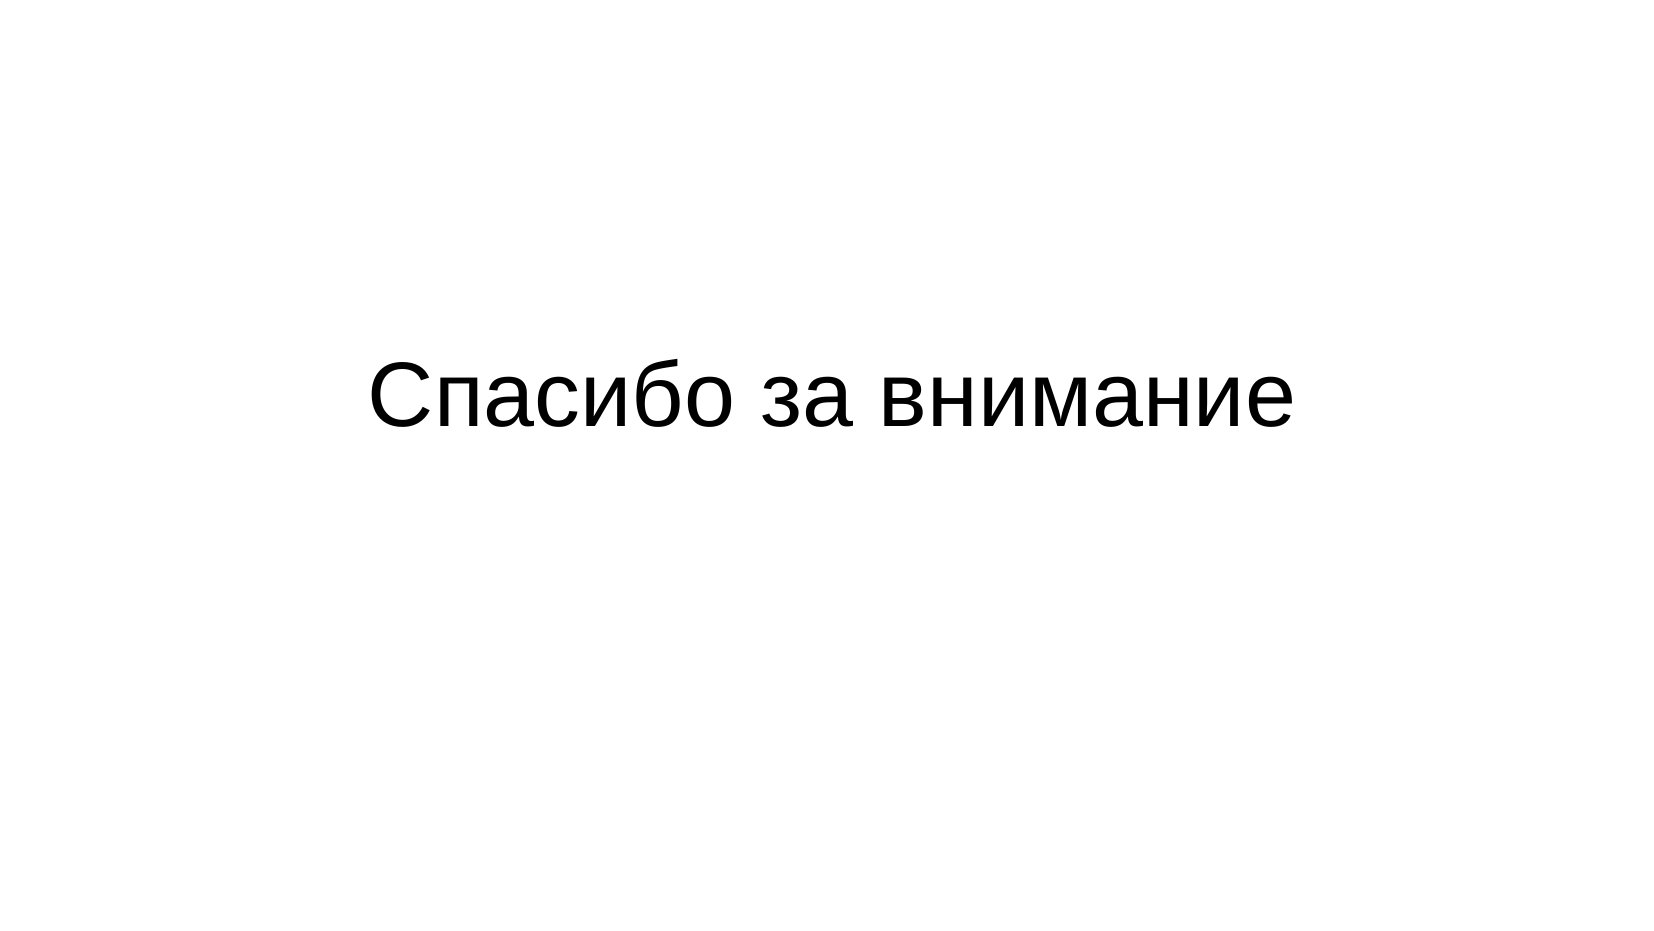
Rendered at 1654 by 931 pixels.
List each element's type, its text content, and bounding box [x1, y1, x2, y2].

title Спасибо за внимание [88, 317, 1577, 473]
